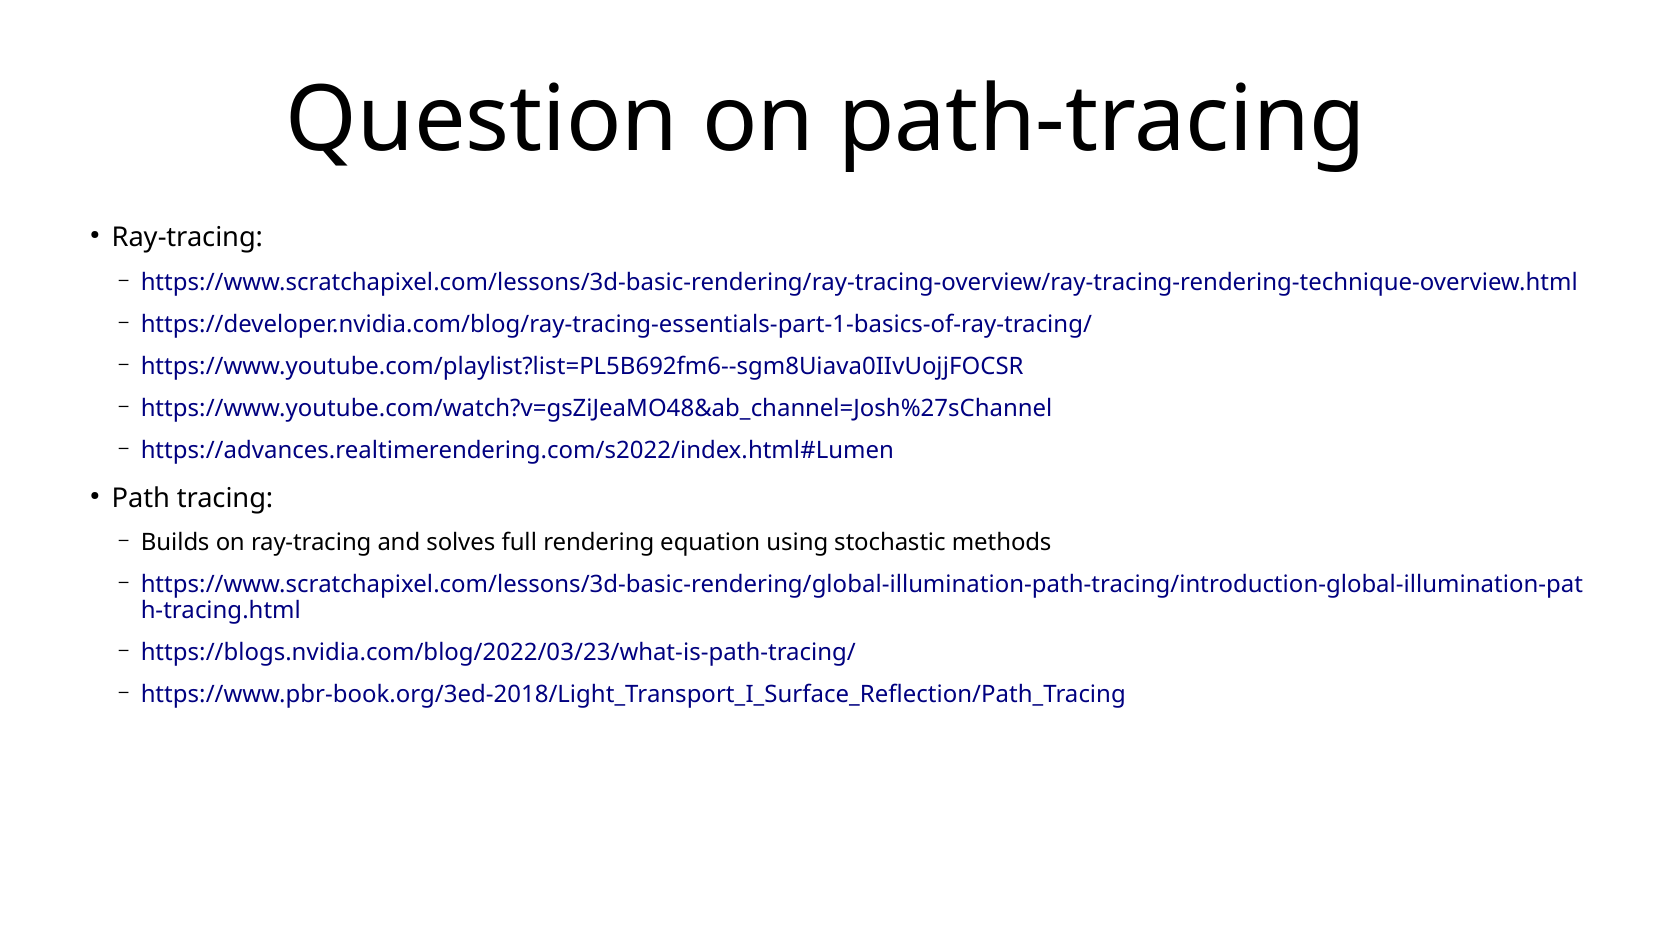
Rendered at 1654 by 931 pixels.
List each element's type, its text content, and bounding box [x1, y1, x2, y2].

title Question on path-tracing [82, 37, 1571, 193]
list Ray-tracing: https://www.scratchapixel.com/lessons/3d-basic-rendering/ray-tracing-overview/ray-tracing-rendering-technique-overview.html https://developer.nvidia.com/blog/ray-tracing-essentials-part-1-basics-of-ray-tracing/ https://www.youtube.com/playlist?list=PL5B692fm6--sgm8Uiava0IIvUojjFOCSR https://www.youtube.com/watch?v=gsZiJeaMO48&ab_channel=Josh%27sChannel https://advances.realtimerendering.com/s2022/index.html#Lumen Path tracing: Builds on ray-tracing and solves full rendering equation using stochastic methods https://www.scratchapixel.com/lessons/3d-basic-rendering/global-illumination-path-tracing/introduction-global-illumination-path-tracing.html https://blogs.nvidia.com/blog/2022/03/23/what-is-path-tracing/ https://www.pbr-book.org/3ed-2018/Light_Transport_I_Surface_Reflection/Path_Tracing [82, 217, 1571, 691]
